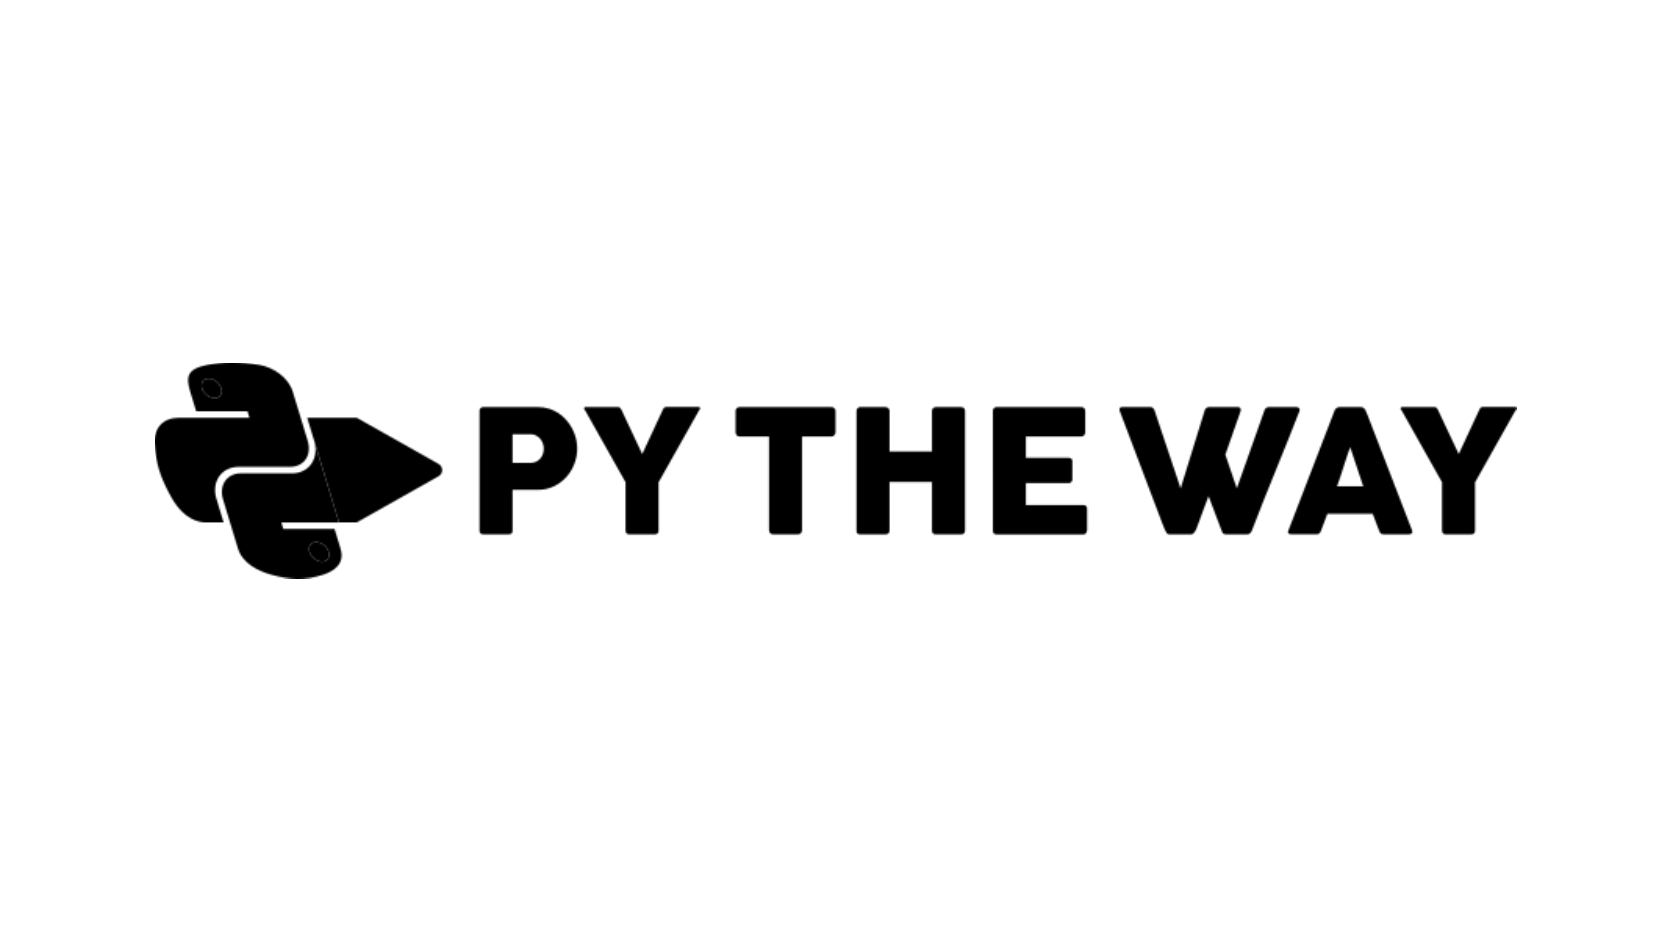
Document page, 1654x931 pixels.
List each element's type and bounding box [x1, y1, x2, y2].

picture [155, 363, 1517, 579]
